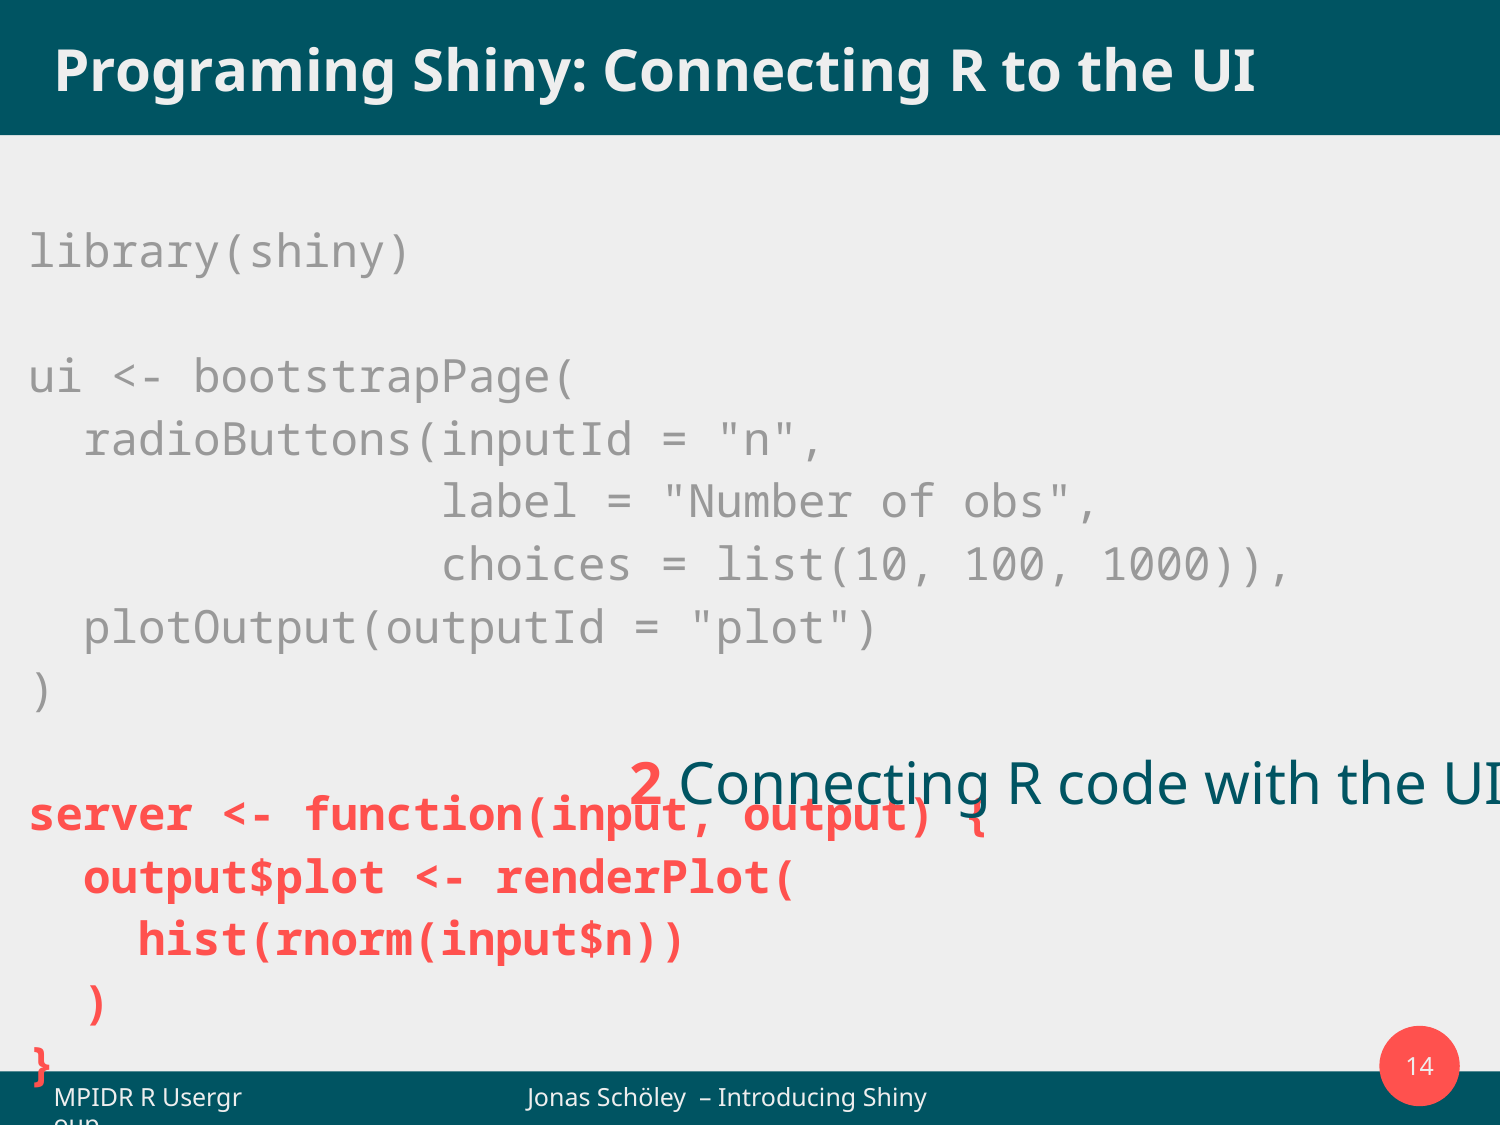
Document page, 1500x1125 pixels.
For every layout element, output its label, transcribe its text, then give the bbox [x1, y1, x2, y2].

title Programing Shiny: Connecting R to the UI [53, 0, 1447, 141]
text_box 2 Connecting R code with the UI [615, 735, 1468, 827]
text_box library(shiny) ui <- bootstrapPage( radioButtons(inputId = "n", label = "Number of obs", choices = list(10, 100, 1000)), plotOutput(outputId = "plot") ) server <- function(input, output) { output$plot <- renderPlot( hist(rnorm(input$n)) ) } shinyApp(ui = ui, server = server) [13, 211, 1484, 959]
